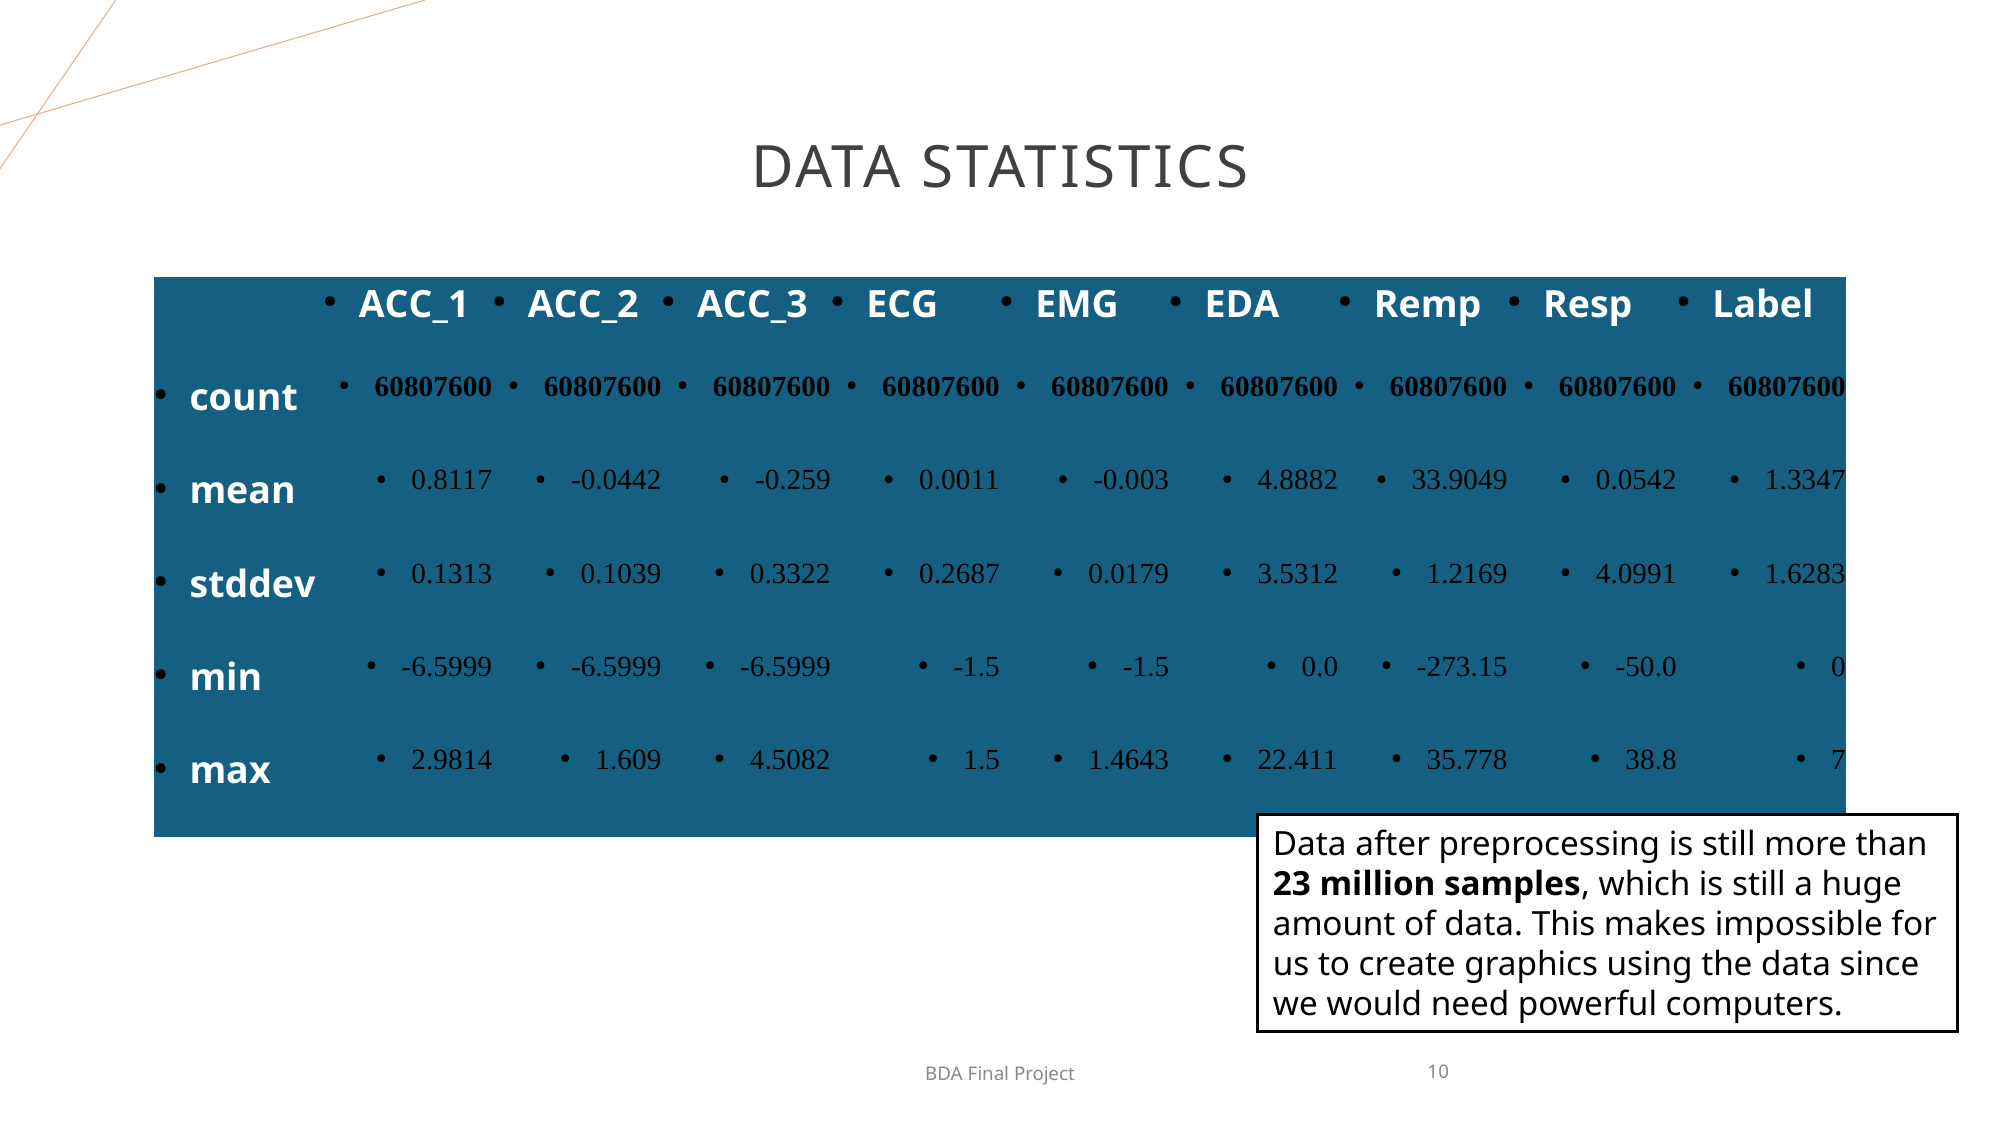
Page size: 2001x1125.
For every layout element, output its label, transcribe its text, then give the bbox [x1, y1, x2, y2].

table_cell 0.1039 [492, 557, 662, 651]
table_header ACC_3 [662, 277, 831, 371]
text_box [1412, 1042, 1863, 1103]
table_cell 1.5 [831, 744, 1000, 837]
table_cell 22.411 [1169, 744, 1338, 837]
table_cell 0.0 [1169, 651, 1338, 744]
table_cell -6.5999 [662, 651, 831, 744]
text_box Data after preprocessing is still more than 23 million samples, which is still a huge amount of data. This makes impossible for us to create graphics using the data since we would need powerful computers. [1257, 814, 1958, 1032]
table_cell 60807600 [1338, 371, 1508, 464]
table_cell -50.0 [1508, 651, 1677, 744]
table_cell 1.6283 [1677, 557, 1846, 651]
table_cell 0 [1677, 651, 1846, 744]
table_cell 60807600 [1000, 371, 1169, 464]
table_cell 60807600 [323, 371, 492, 464]
table_cell 0.1313 [323, 557, 492, 651]
table_cell -6.5999 [323, 651, 492, 744]
table_cell 0.3322 [662, 557, 831, 651]
table_cell 2.9814 [323, 744, 492, 837]
table_cell 0.2687 [831, 557, 1000, 651]
table_cell mean [154, 464, 323, 557]
table_header Label [1677, 277, 1846, 371]
table_cell 0.0011 [831, 464, 1000, 557]
table_cell -0.0442 [492, 464, 662, 557]
table_cell min [154, 651, 323, 744]
table_header ECG [831, 277, 1000, 371]
table_cell 4.5082 [662, 744, 831, 837]
table_header ACC_2 [492, 277, 662, 371]
table_cell -273.15 [1338, 651, 1508, 744]
table_cell 38.8 [1508, 744, 1677, 813]
table_cell 4.0991 [1508, 557, 1677, 651]
table_cell 7 [1677, 744, 1846, 813]
table_cell stddev [154, 557, 323, 651]
text_box BDA Final Project [662, 1042, 1338, 1103]
table_cell 60807600 [492, 371, 662, 464]
table_cell 60807600 [1169, 371, 1338, 464]
table_cell -6.5999 [492, 651, 662, 744]
table_cell 60807600 [1677, 371, 1846, 464]
table_cell 4.8882 [1169, 464, 1338, 557]
table_cell 0.0179 [1000, 557, 1169, 651]
table_cell -1.5 [1000, 651, 1169, 744]
table_cell 60807600 [662, 371, 831, 464]
table_cell 35.778 [1338, 744, 1508, 813]
table_header Resp [1508, 277, 1677, 371]
table_cell -1.5 [831, 651, 1000, 744]
table_cell -0.259 [662, 464, 831, 557]
table_cell 60807600 [831, 371, 1000, 464]
table_cell 1.2169 [1338, 557, 1508, 651]
table_cell max [154, 744, 323, 837]
table_cell 3.5312 [1169, 557, 1338, 651]
table_cell 33.9049 [1338, 464, 1508, 557]
table_cell 1.609 [492, 744, 662, 837]
table_cell count [154, 371, 323, 464]
table_cell 0.0542 [1508, 464, 1677, 557]
table_header EDA [1169, 277, 1338, 371]
title Data statistics [137, 59, 1863, 278]
table_cell 0.8117 [323, 464, 492, 557]
table_header [154, 277, 323, 371]
table_header ACC_1 [323, 277, 492, 371]
table_header EMG [1000, 277, 1169, 371]
table_cell 1.4643 [1000, 744, 1169, 837]
table_cell 1.3347 [1677, 464, 1846, 557]
table_header Remp [1338, 277, 1508, 371]
table_cell -0.003 [1000, 464, 1169, 557]
table_cell 60807600 [1508, 371, 1677, 464]
